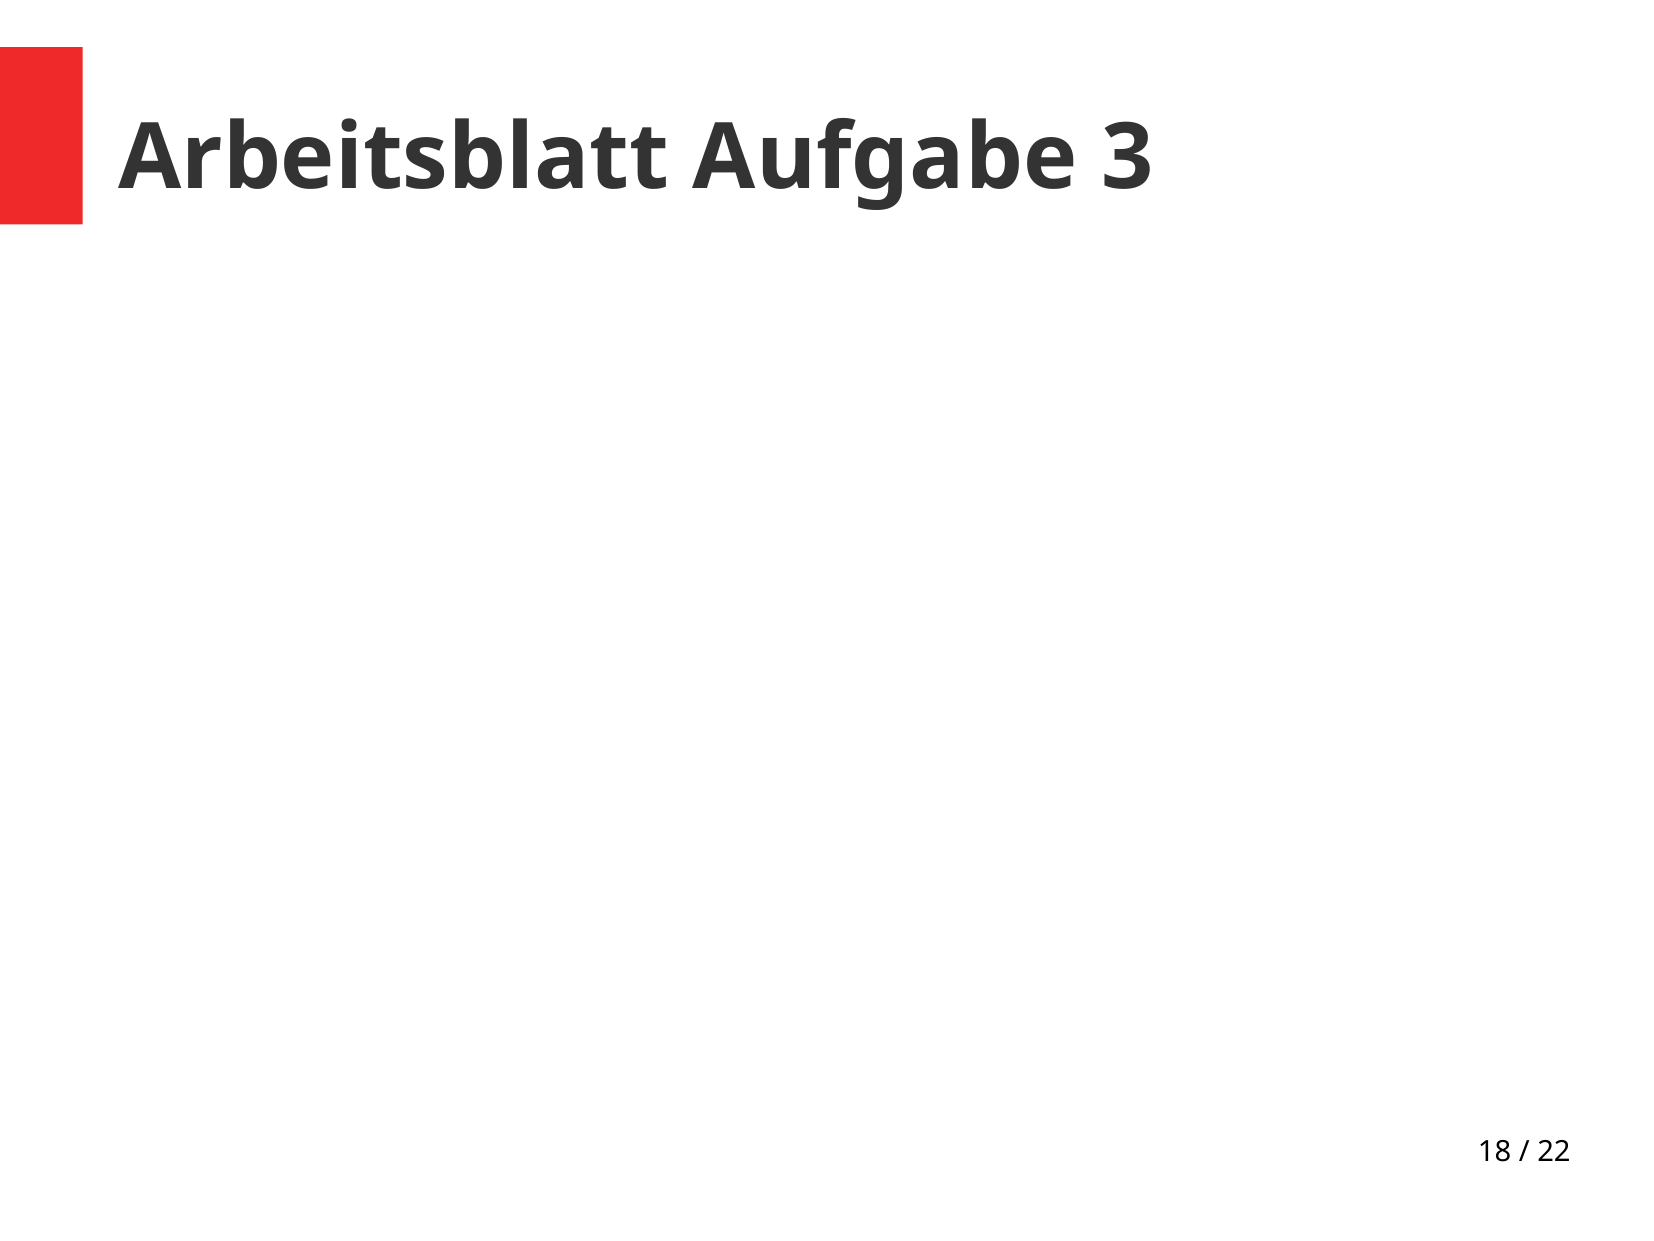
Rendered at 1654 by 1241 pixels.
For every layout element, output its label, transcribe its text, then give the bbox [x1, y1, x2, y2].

title Arbeitsblatt Aufgabe 3 [118, 49, 1571, 257]
